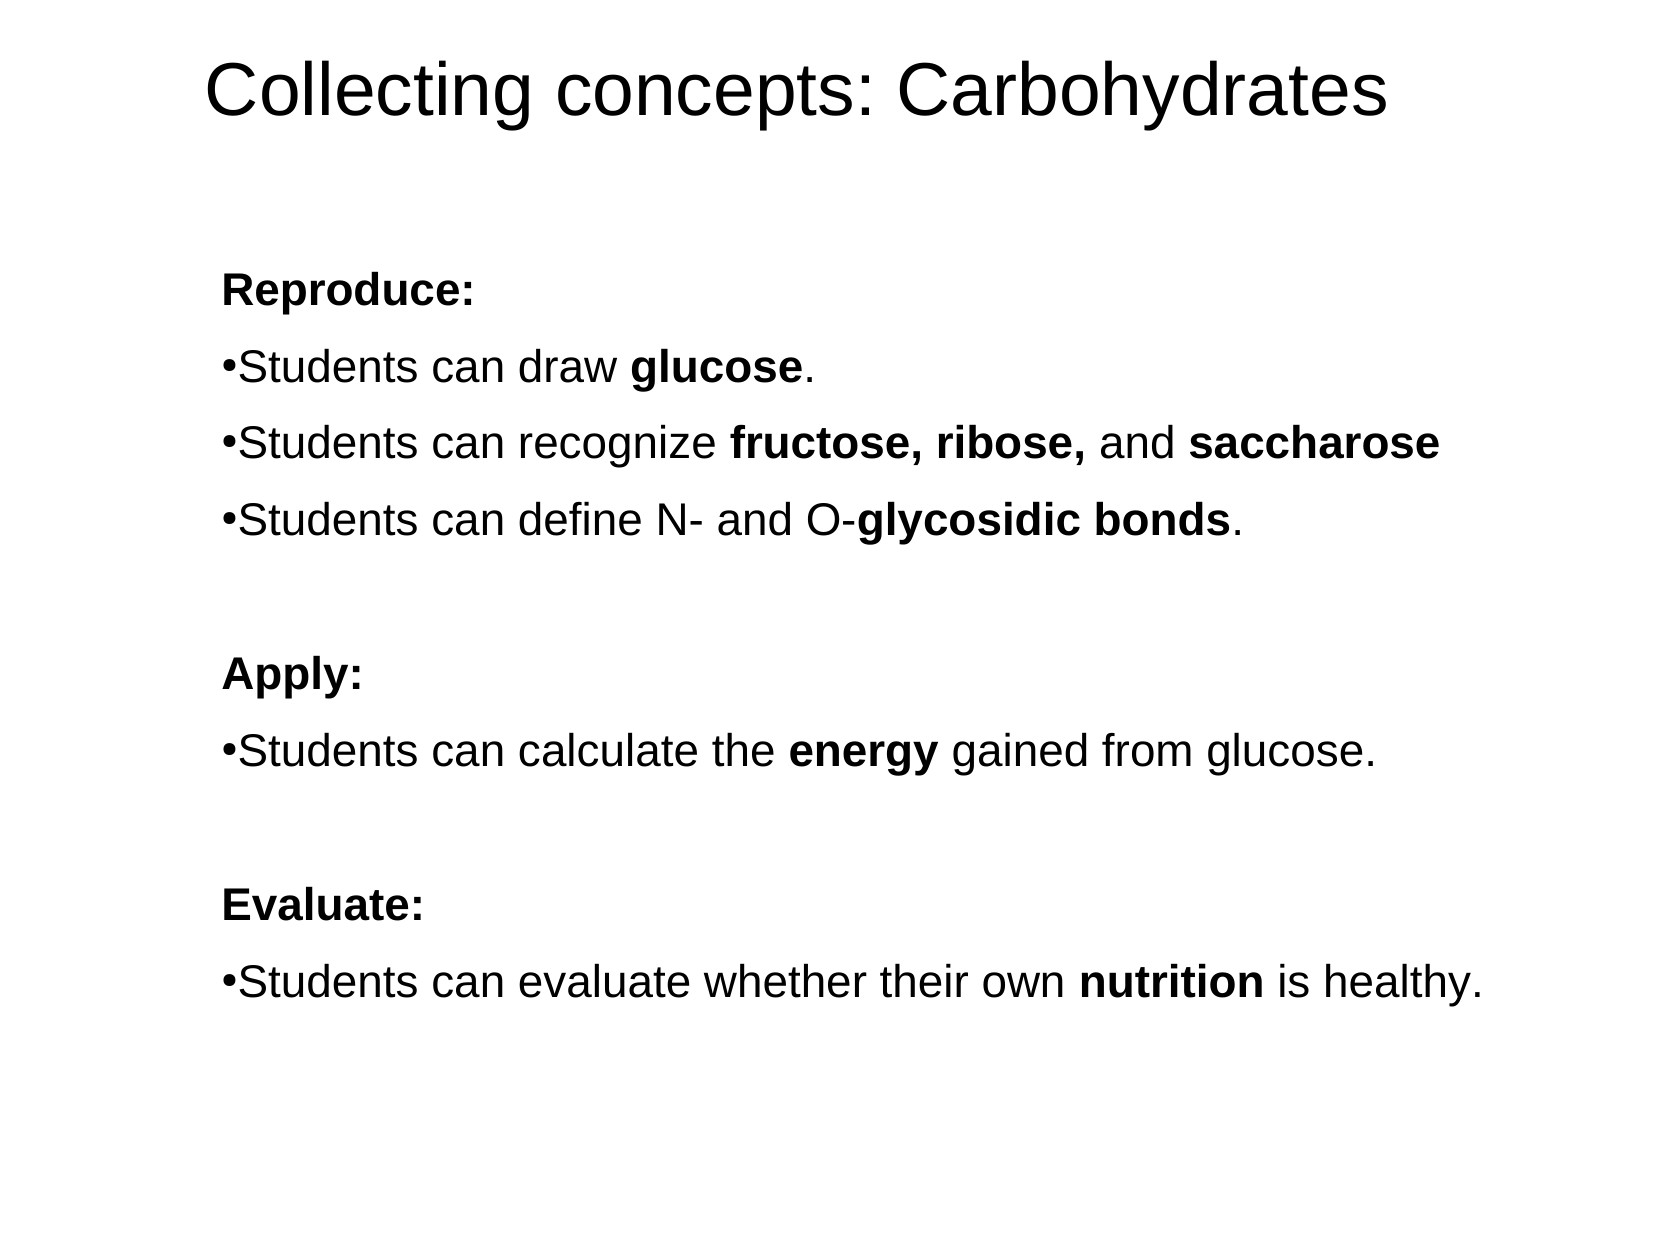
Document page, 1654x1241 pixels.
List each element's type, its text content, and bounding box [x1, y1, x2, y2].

title Collecting concepts: Carbohydrates [53, 25, 1542, 154]
text_box Reproduce: Students can draw glucose. Students can recognize fructose, ribose, and saccharose Students can define N- and O-glycosidic bonds. Apply: Students can calculate the energy gained from glucose. Evaluate: Students can evaluate whether their own nutrition is healthy. [206, 230, 1565, 1003]
